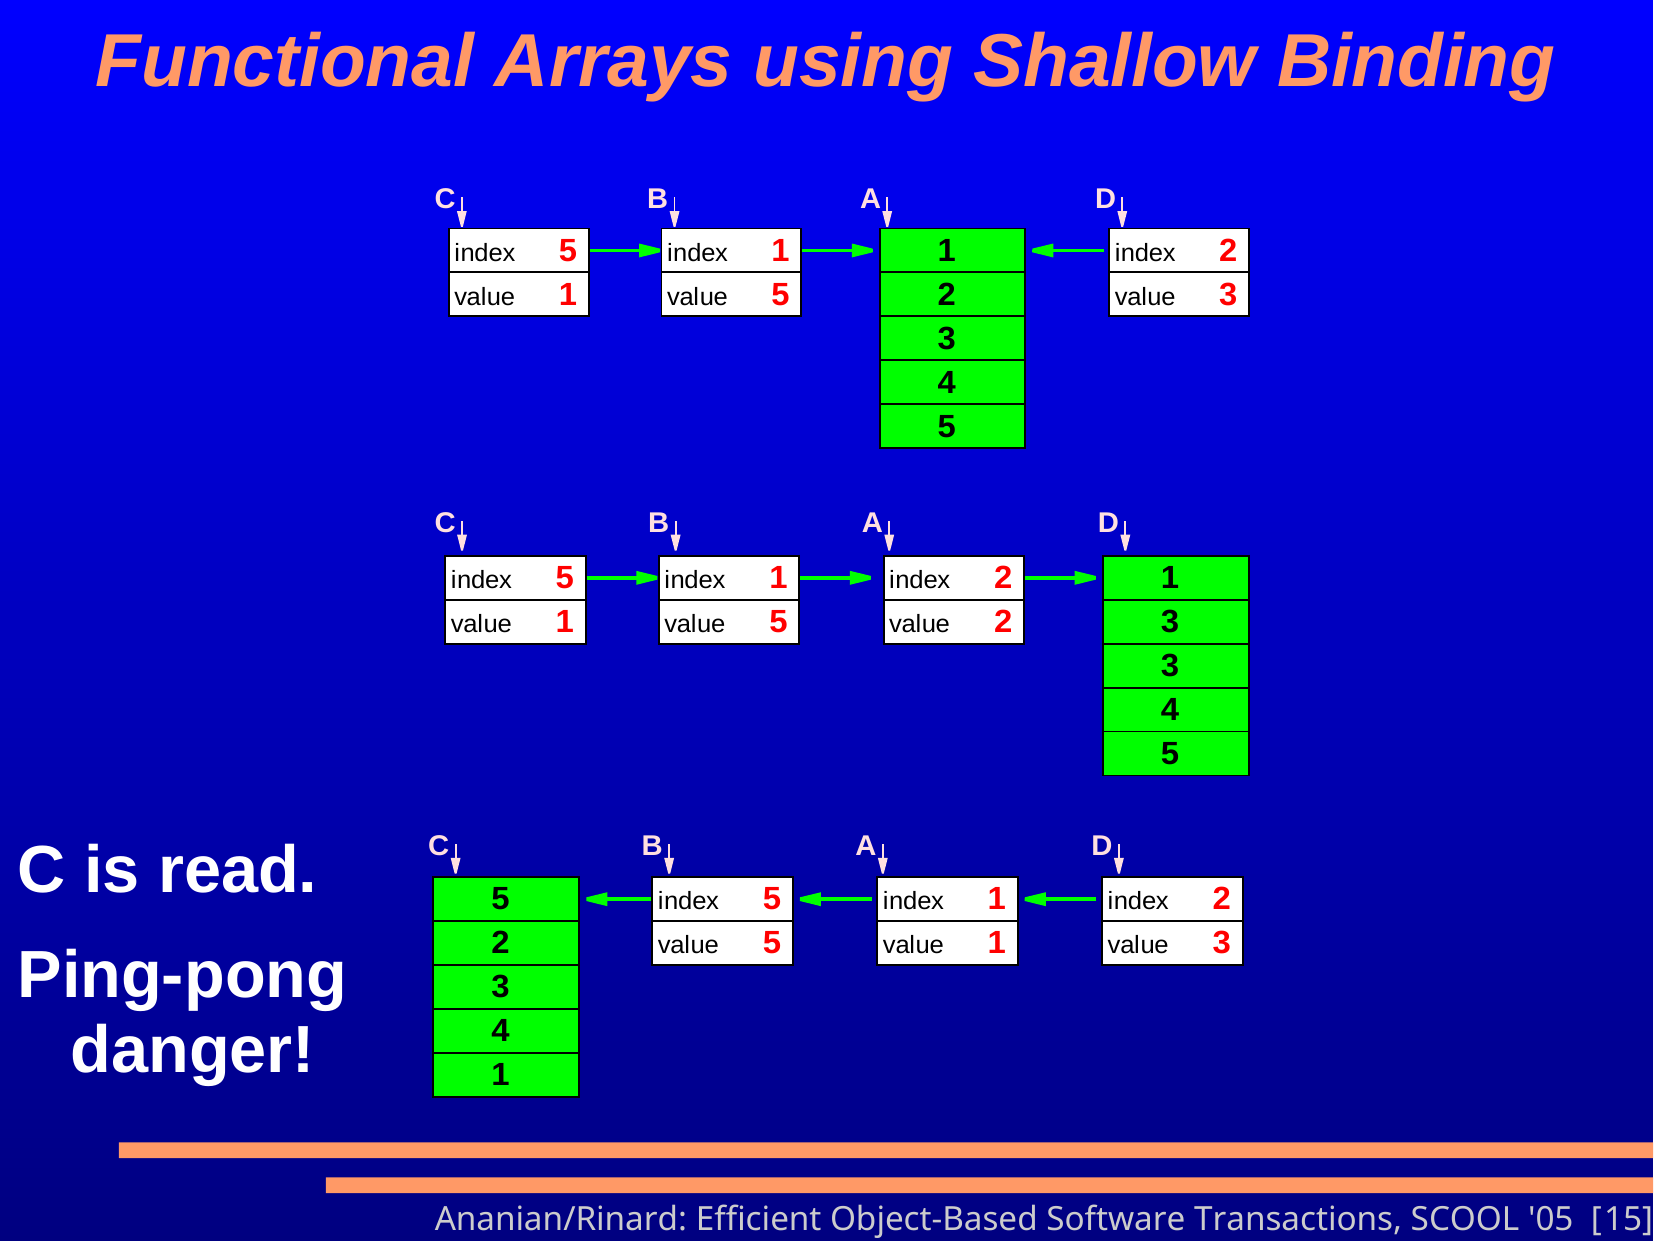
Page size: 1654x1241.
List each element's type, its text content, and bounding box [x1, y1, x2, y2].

title Functional Arrays using Shallow Binding [0, 0, 1653, 121]
list C is read. Ping-pong danger! [0, 832, 415, 1124]
picture [421, 175, 1278, 476]
picture [415, 821, 1272, 1125]
picture [421, 498, 1278, 804]
